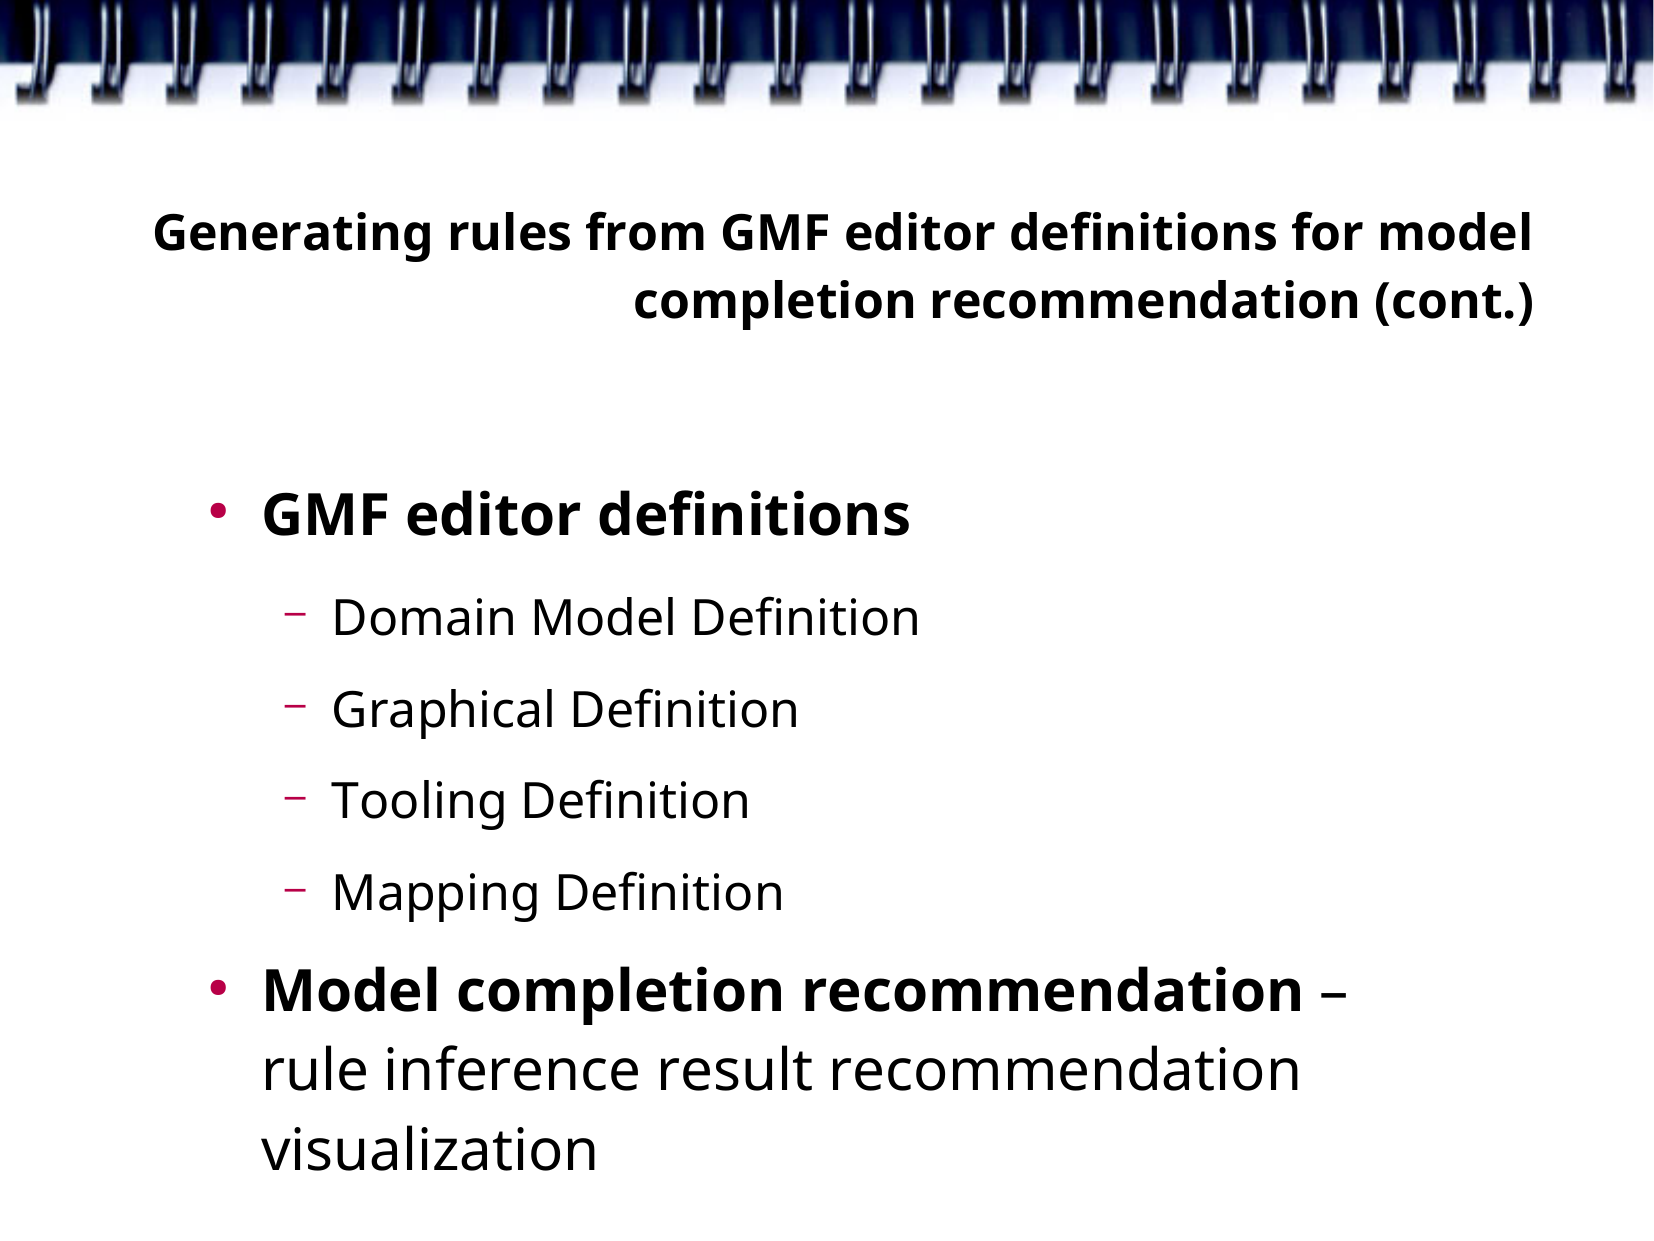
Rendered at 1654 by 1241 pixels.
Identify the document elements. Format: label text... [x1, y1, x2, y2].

picture [0, 0, 1654, 121]
list GMF editor definitions Domain Model Definition Graphical Definition Tooling Definition Mapping Definition Model completion recommendation – rule inference result recommendation visualization [190, 472, 1472, 1112]
title Generating rules from GMF editor definitions for model completion recommendation (cont.) [139, 202, 1535, 329]
